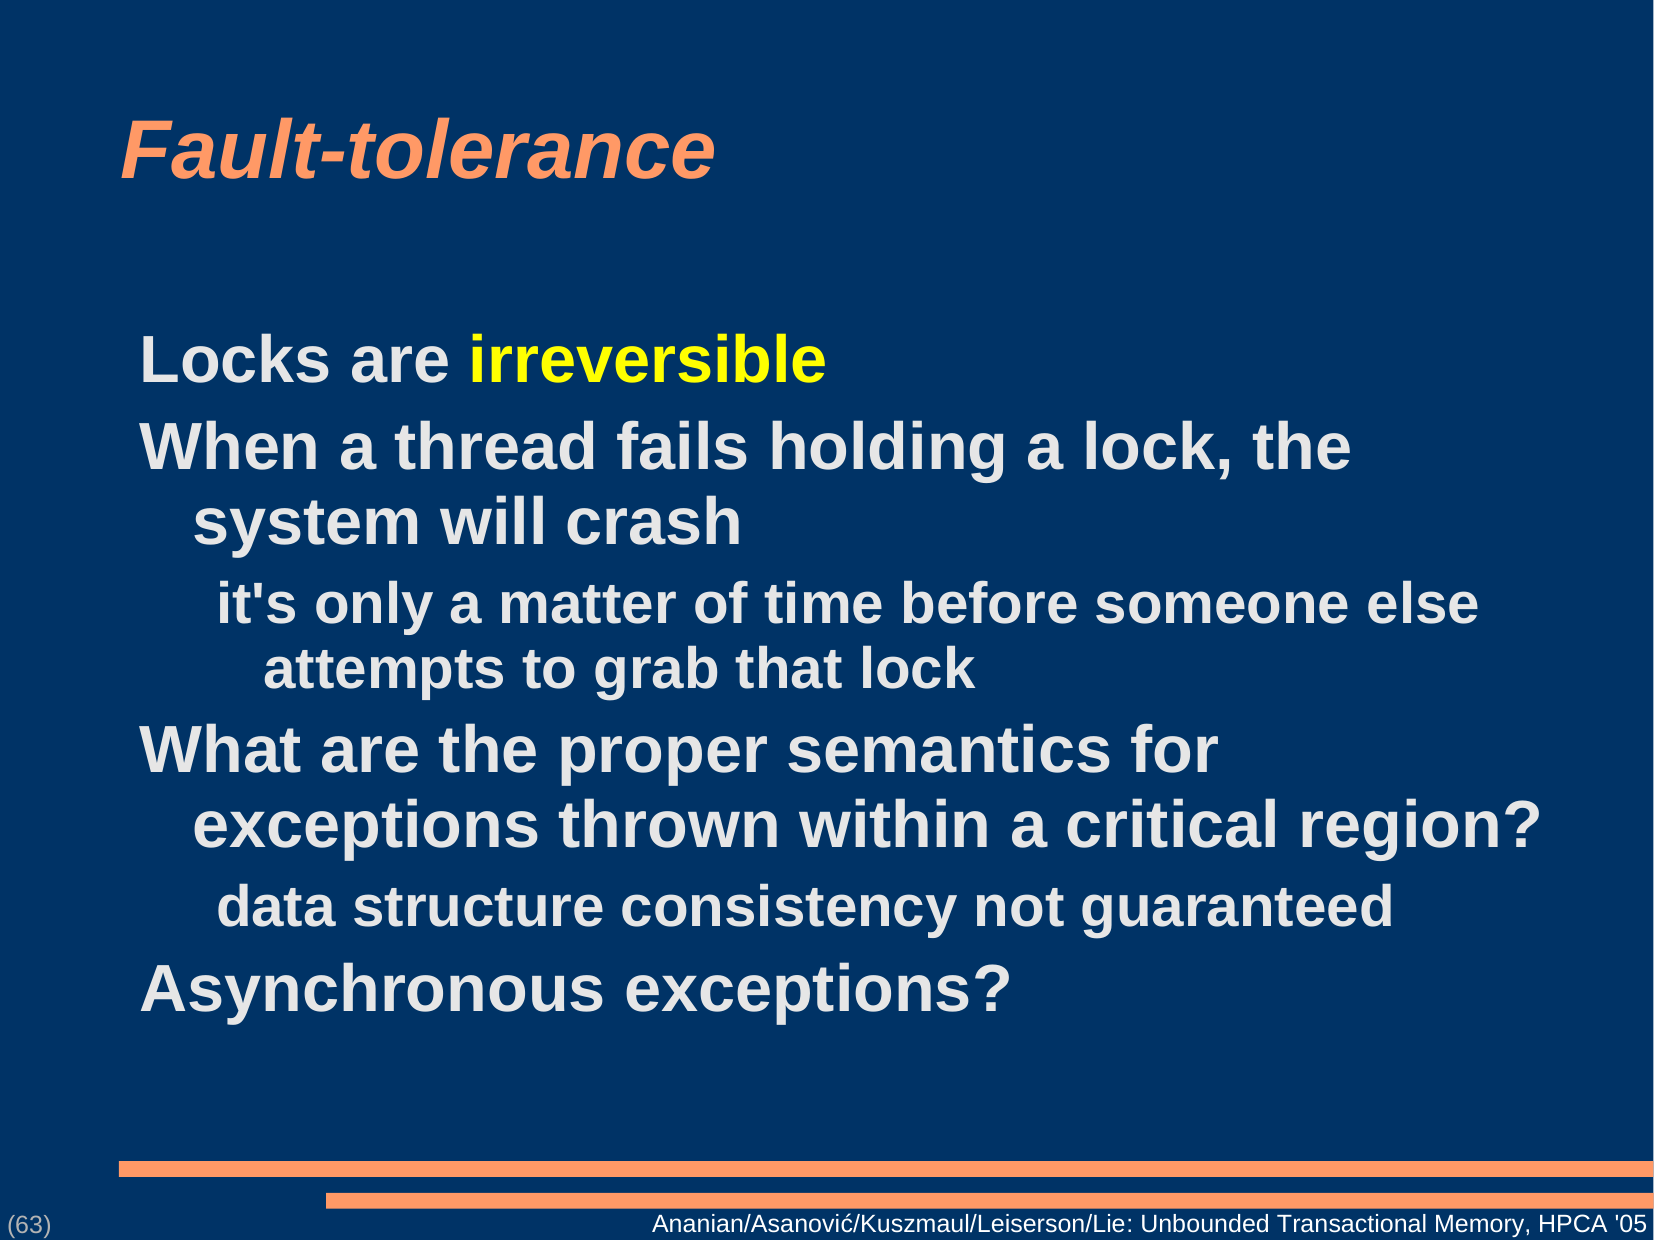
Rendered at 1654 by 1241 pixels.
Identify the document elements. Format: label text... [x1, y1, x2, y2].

list Locks are irreversible When a thread fails holding a lock, the system will crash it's only a matter of time before someone else attempts to grab that lock What are the proper semantics for exceptions thrown within a critical region? data structure consistency not guaranteed Asynchronous exceptions? [121, 322, 1561, 1133]
title Fault-tolerance [120, 46, 1533, 254]
